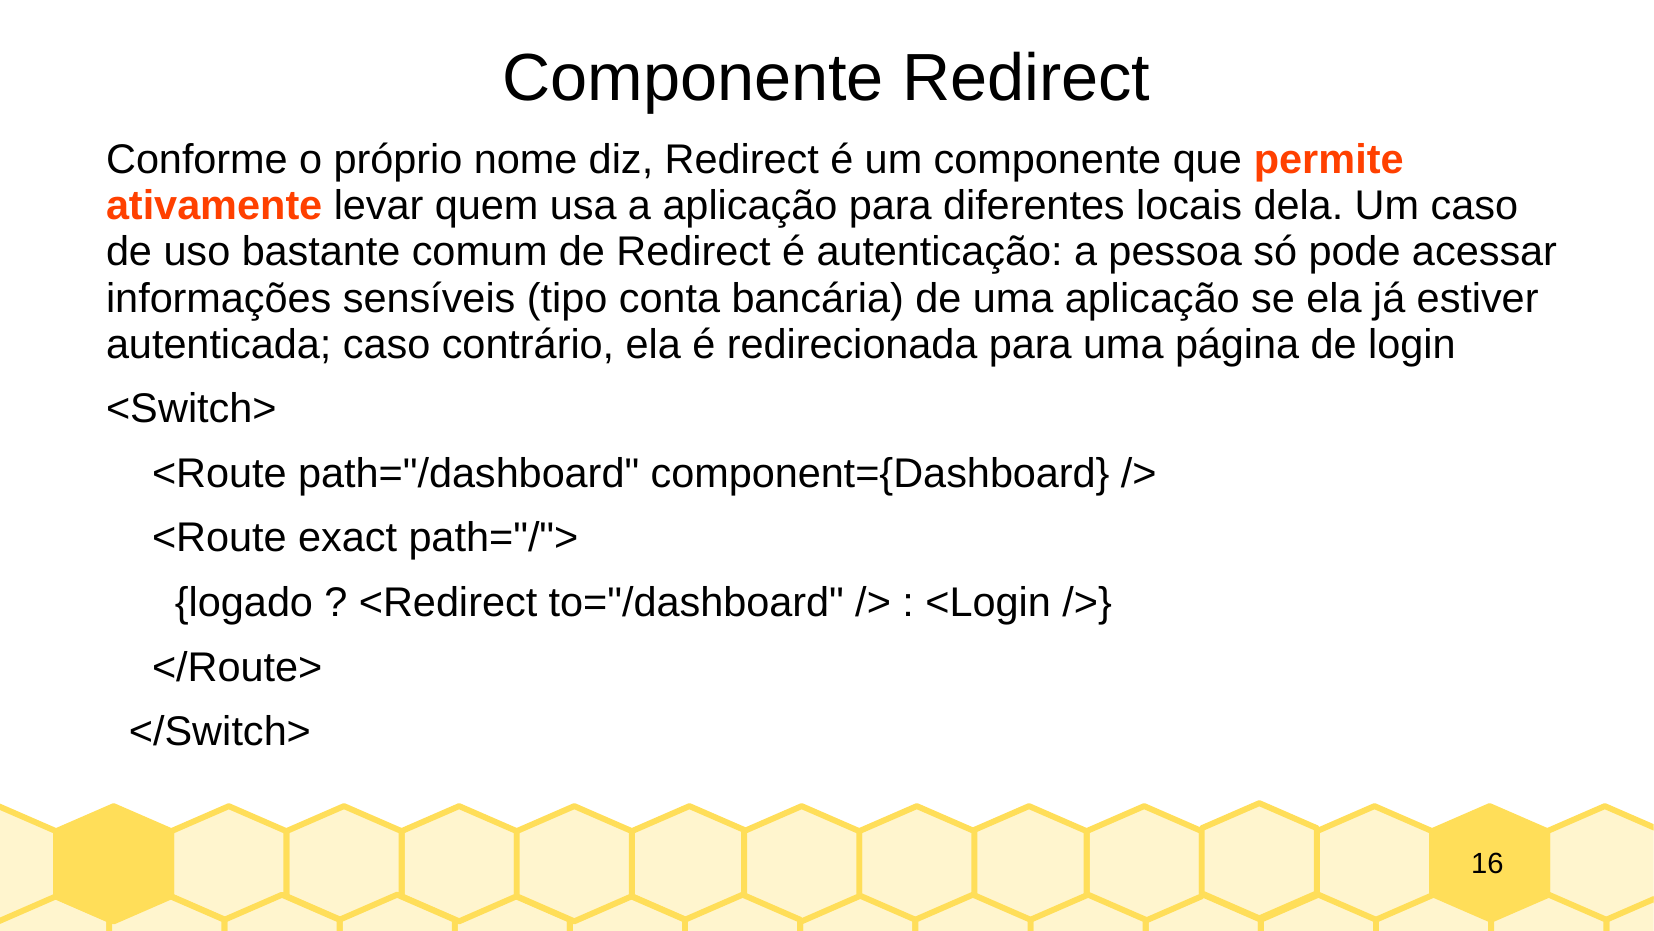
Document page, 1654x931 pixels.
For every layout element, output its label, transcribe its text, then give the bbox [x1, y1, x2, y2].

list Conforme o próprio nome diz, Redirect é um componente que permite ativamente levar quem usa a aplicação para diferentes locais dela. Um caso de uso bastante comum de Redirect é autenticação: a pessoa só pode acessar informações sensíveis (tipo conta bancária) de uma aplicação se ela já estiver autenticada; caso contrário, ela é redirecionada para uma página de login <Switch> <Route path="/dashboard" component={Dashboard} /> <Route exact path="/"> {logado ? <Redirect to="/dashboard" /> : <Login />} </Route> </Switch> [47, 135, 1560, 775]
title Componente Redirect [82, 37, 1571, 193]
